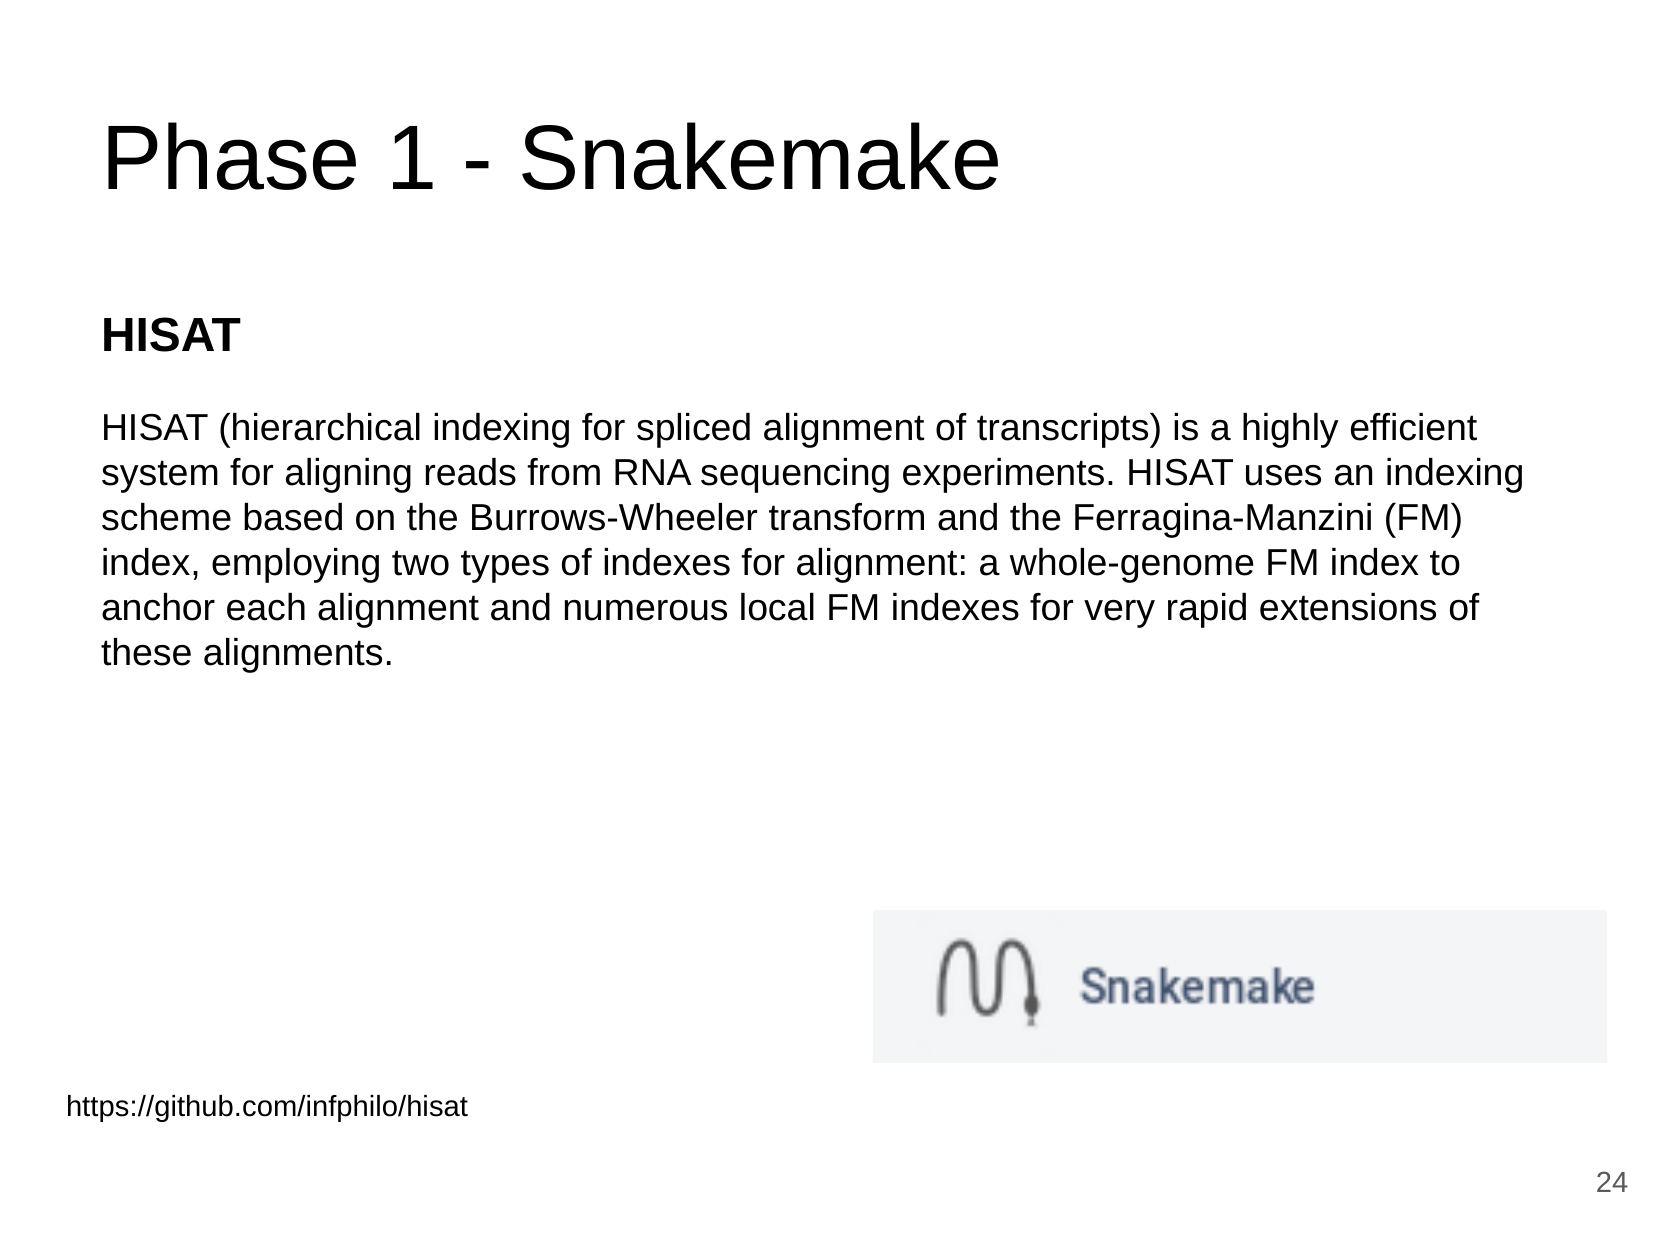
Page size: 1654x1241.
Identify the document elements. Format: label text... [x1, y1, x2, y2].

title Phase 1 - Snakemake [82, 49, 1571, 257]
slide_number <number> [1547, 1145, 1647, 1241]
text_box https://github.com/infphilo/hisat [51, 1071, 1571, 1168]
list HISAT HISAT (hierarchical indexing for spliced alignment of transcripts) is a highly efficient system for aligning reads from RNA sequencing experiments. HISAT uses an indexing scheme based on the Burrows-Wheeler transform and the Ferragina-Manzini (FM) index, employing two types of indexes for alignment: a whole-genome FM index to anchor each alignment and numerous local FM indexes for very rapid extensions of these alignments. [82, 285, 1571, 1005]
picture [873, 910, 1607, 1063]
